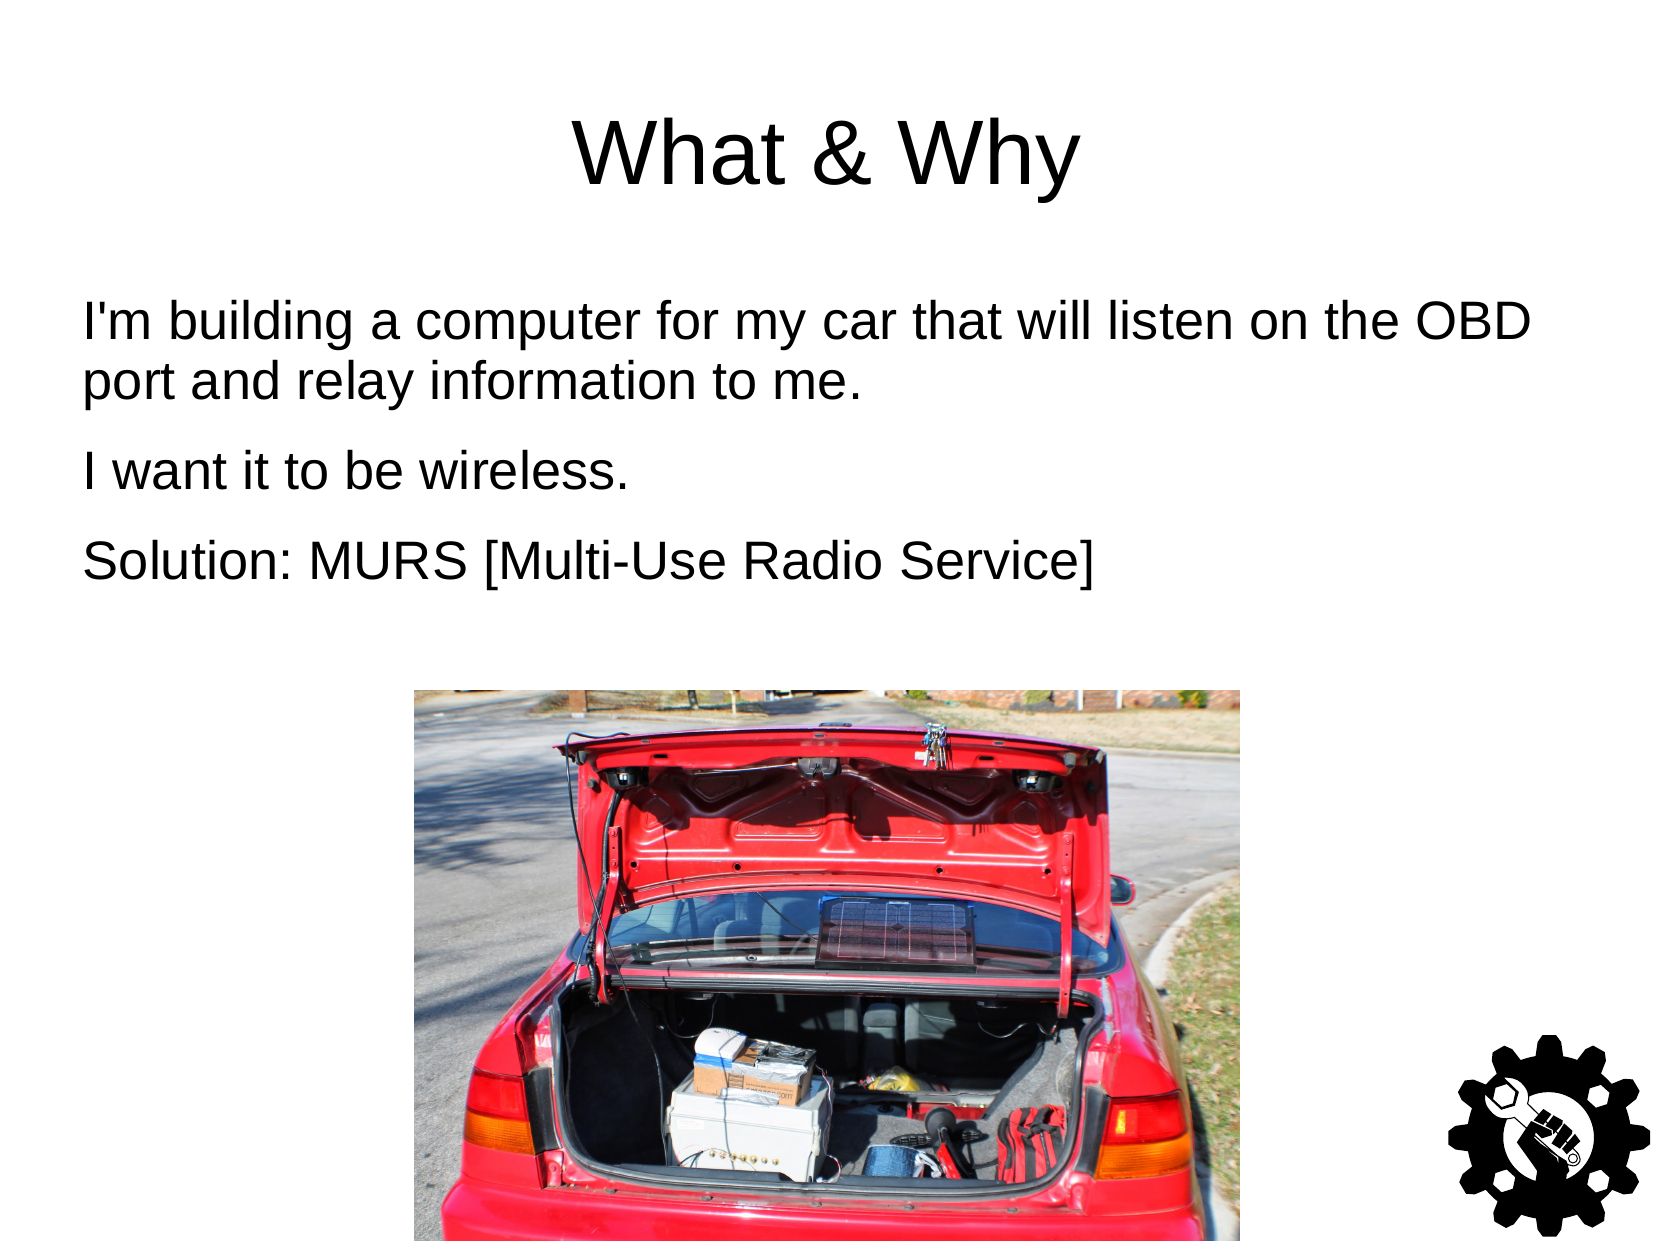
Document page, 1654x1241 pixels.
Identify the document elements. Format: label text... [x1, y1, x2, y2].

title What & Why [82, 49, 1571, 257]
picture [1444, 1031, 1654, 1241]
picture [414, 1010, 1240, 1241]
list I'm building a computer for my car that will listen on the OBD port and relay information to me. I want it to be wireless. Solution: MURS [Multi-Use Radio Service] [82, 290, 1571, 1010]
